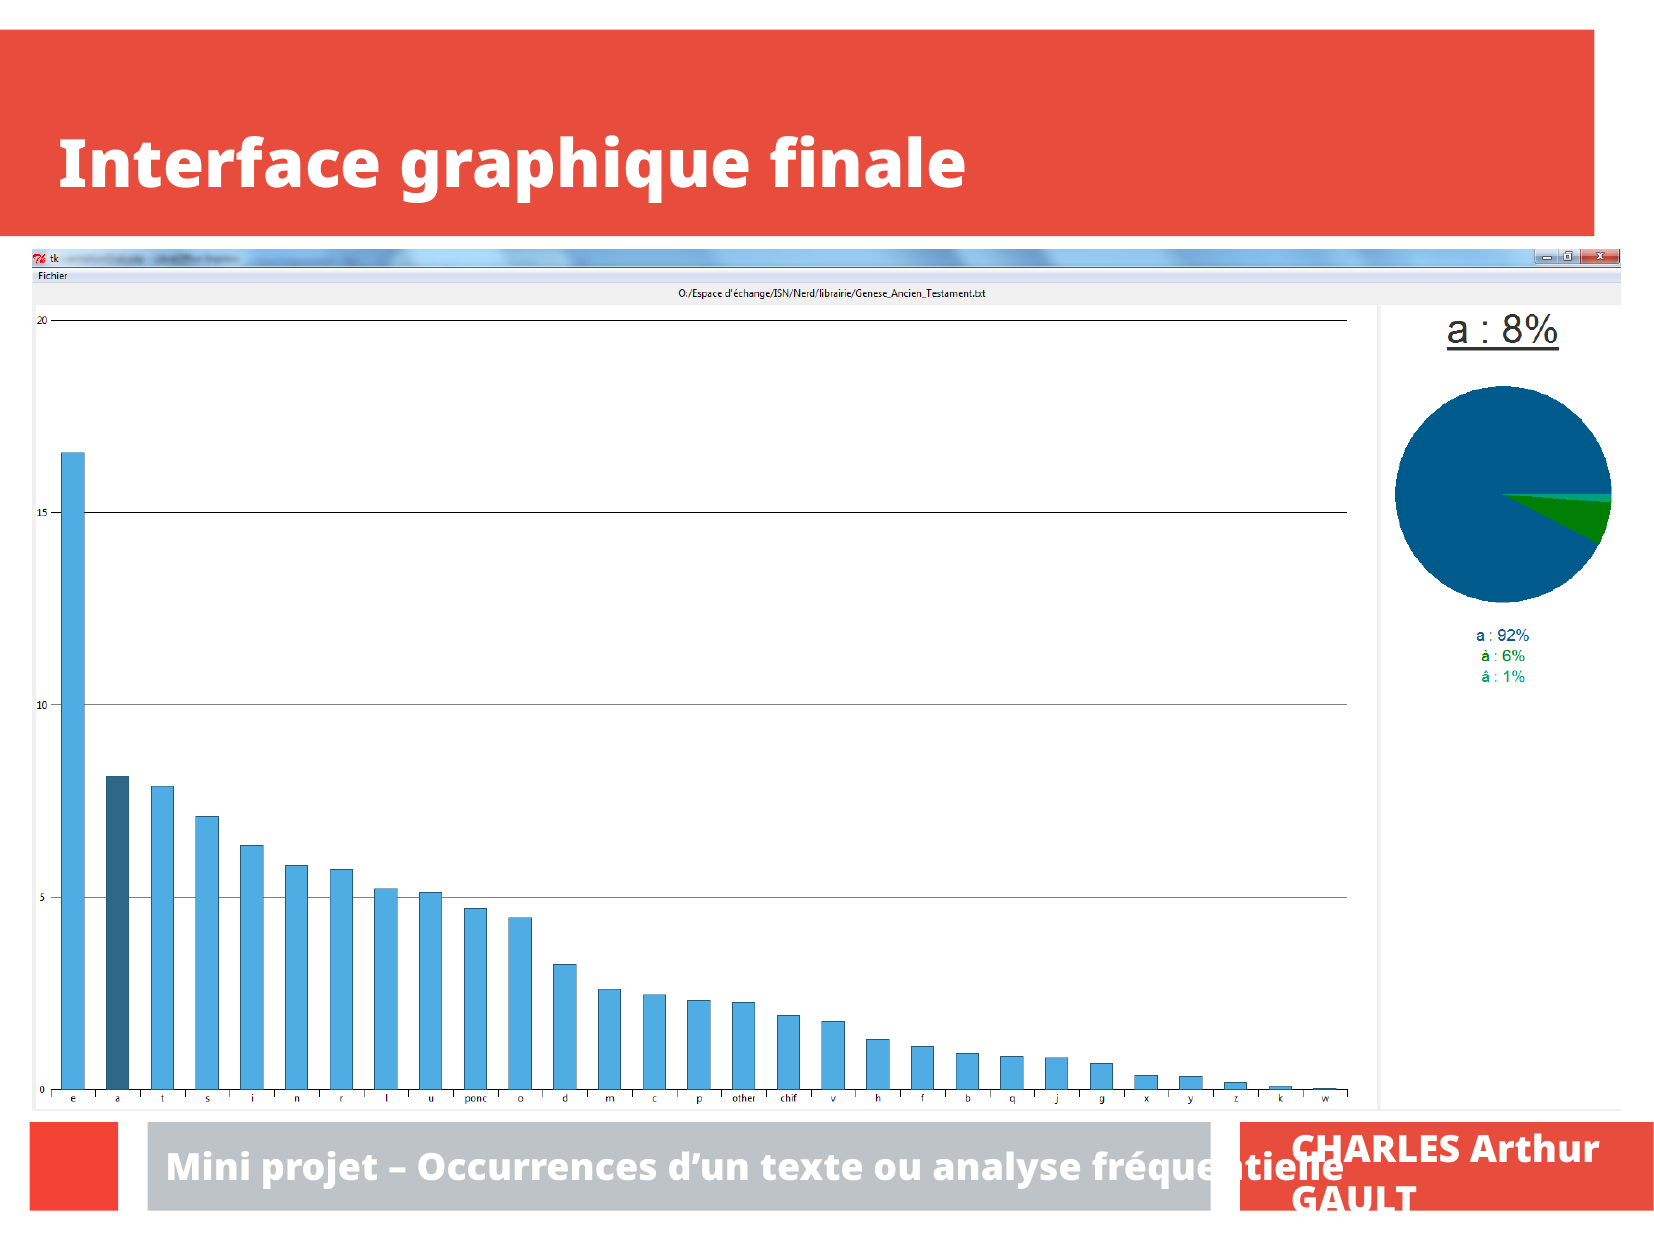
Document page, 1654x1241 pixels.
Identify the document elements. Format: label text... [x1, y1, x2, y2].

picture [32, 249, 1621, 1111]
title Interface graphique finale [59, 59, 1595, 207]
